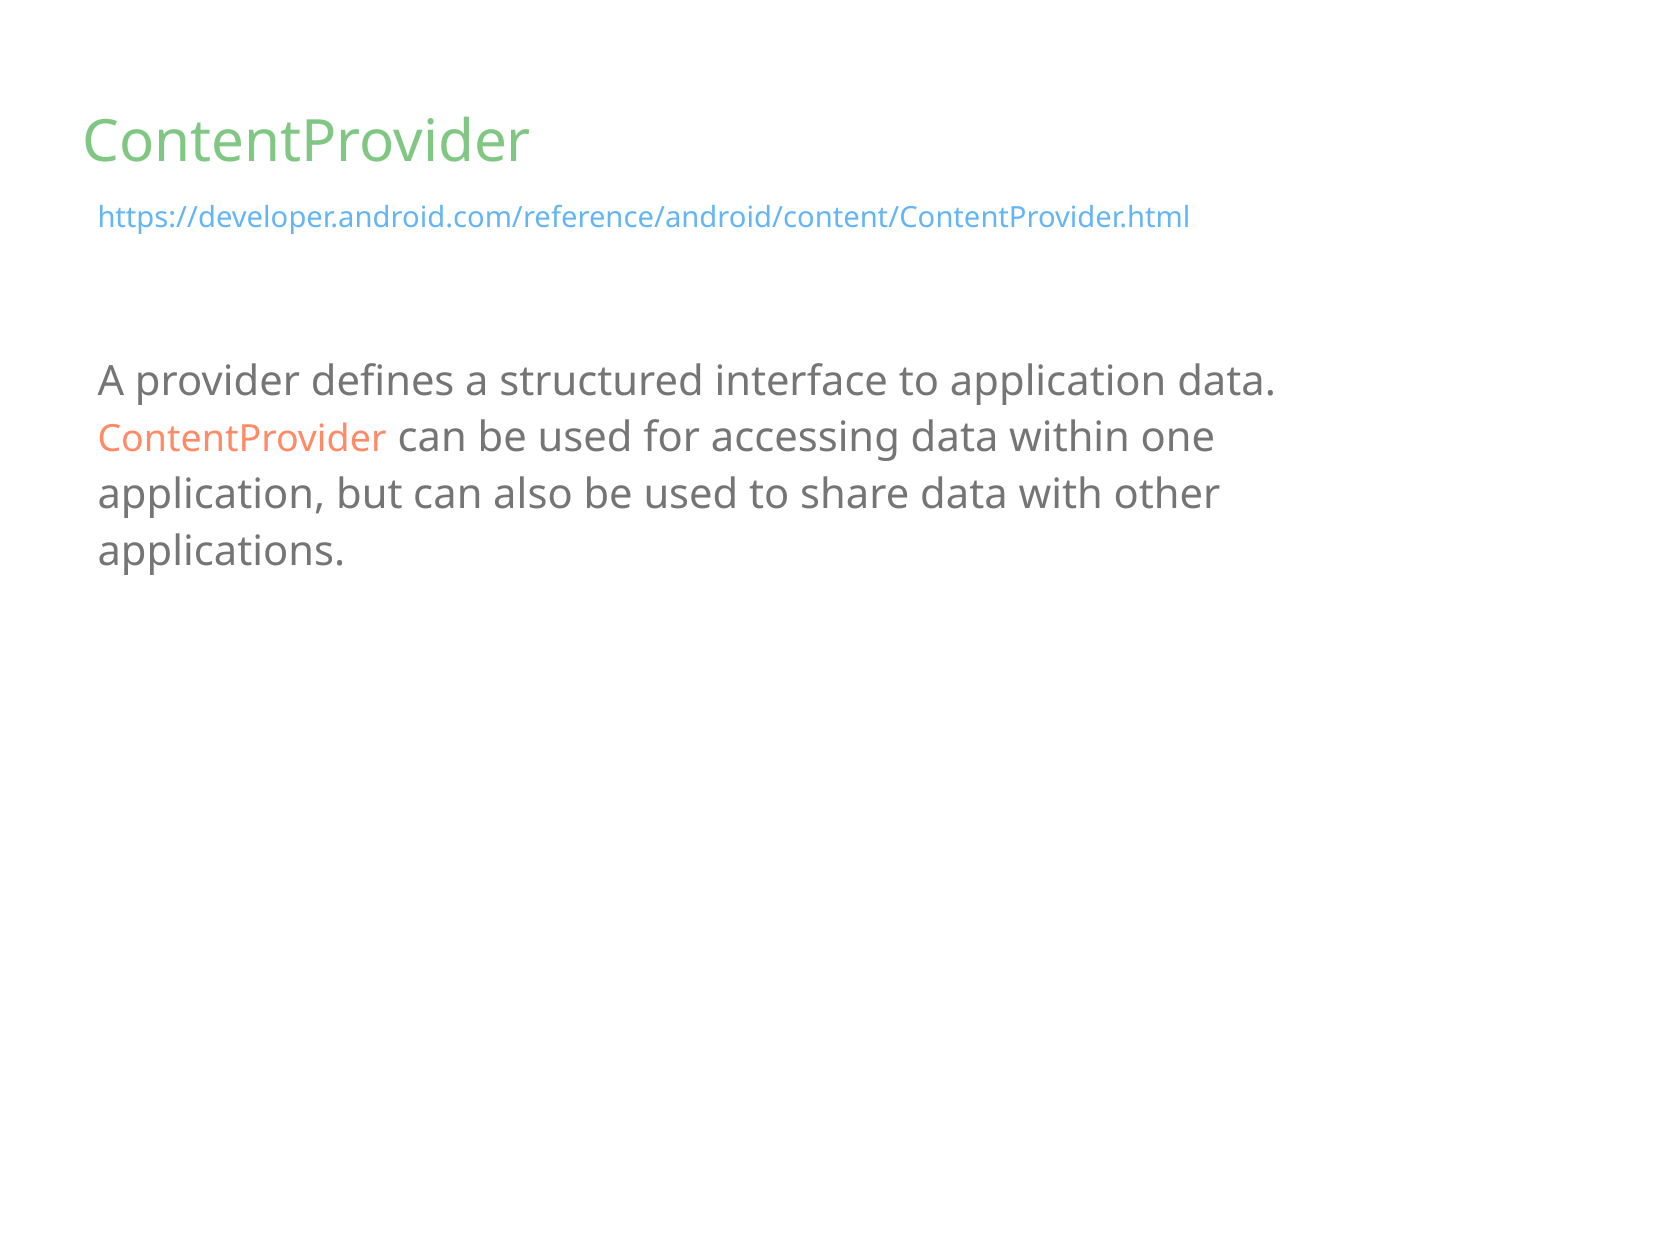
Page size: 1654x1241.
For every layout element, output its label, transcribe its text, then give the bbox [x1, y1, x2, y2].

text_box https://developer.android.com/reference/android/content/ContentProvider.html A provider defines a structured interface to application data. ContentProvider can be used for accessing data within one application, but can also be used to share data with other applications. [82, 189, 1443, 531]
title ContentProvider [82, 35, 1571, 243]
